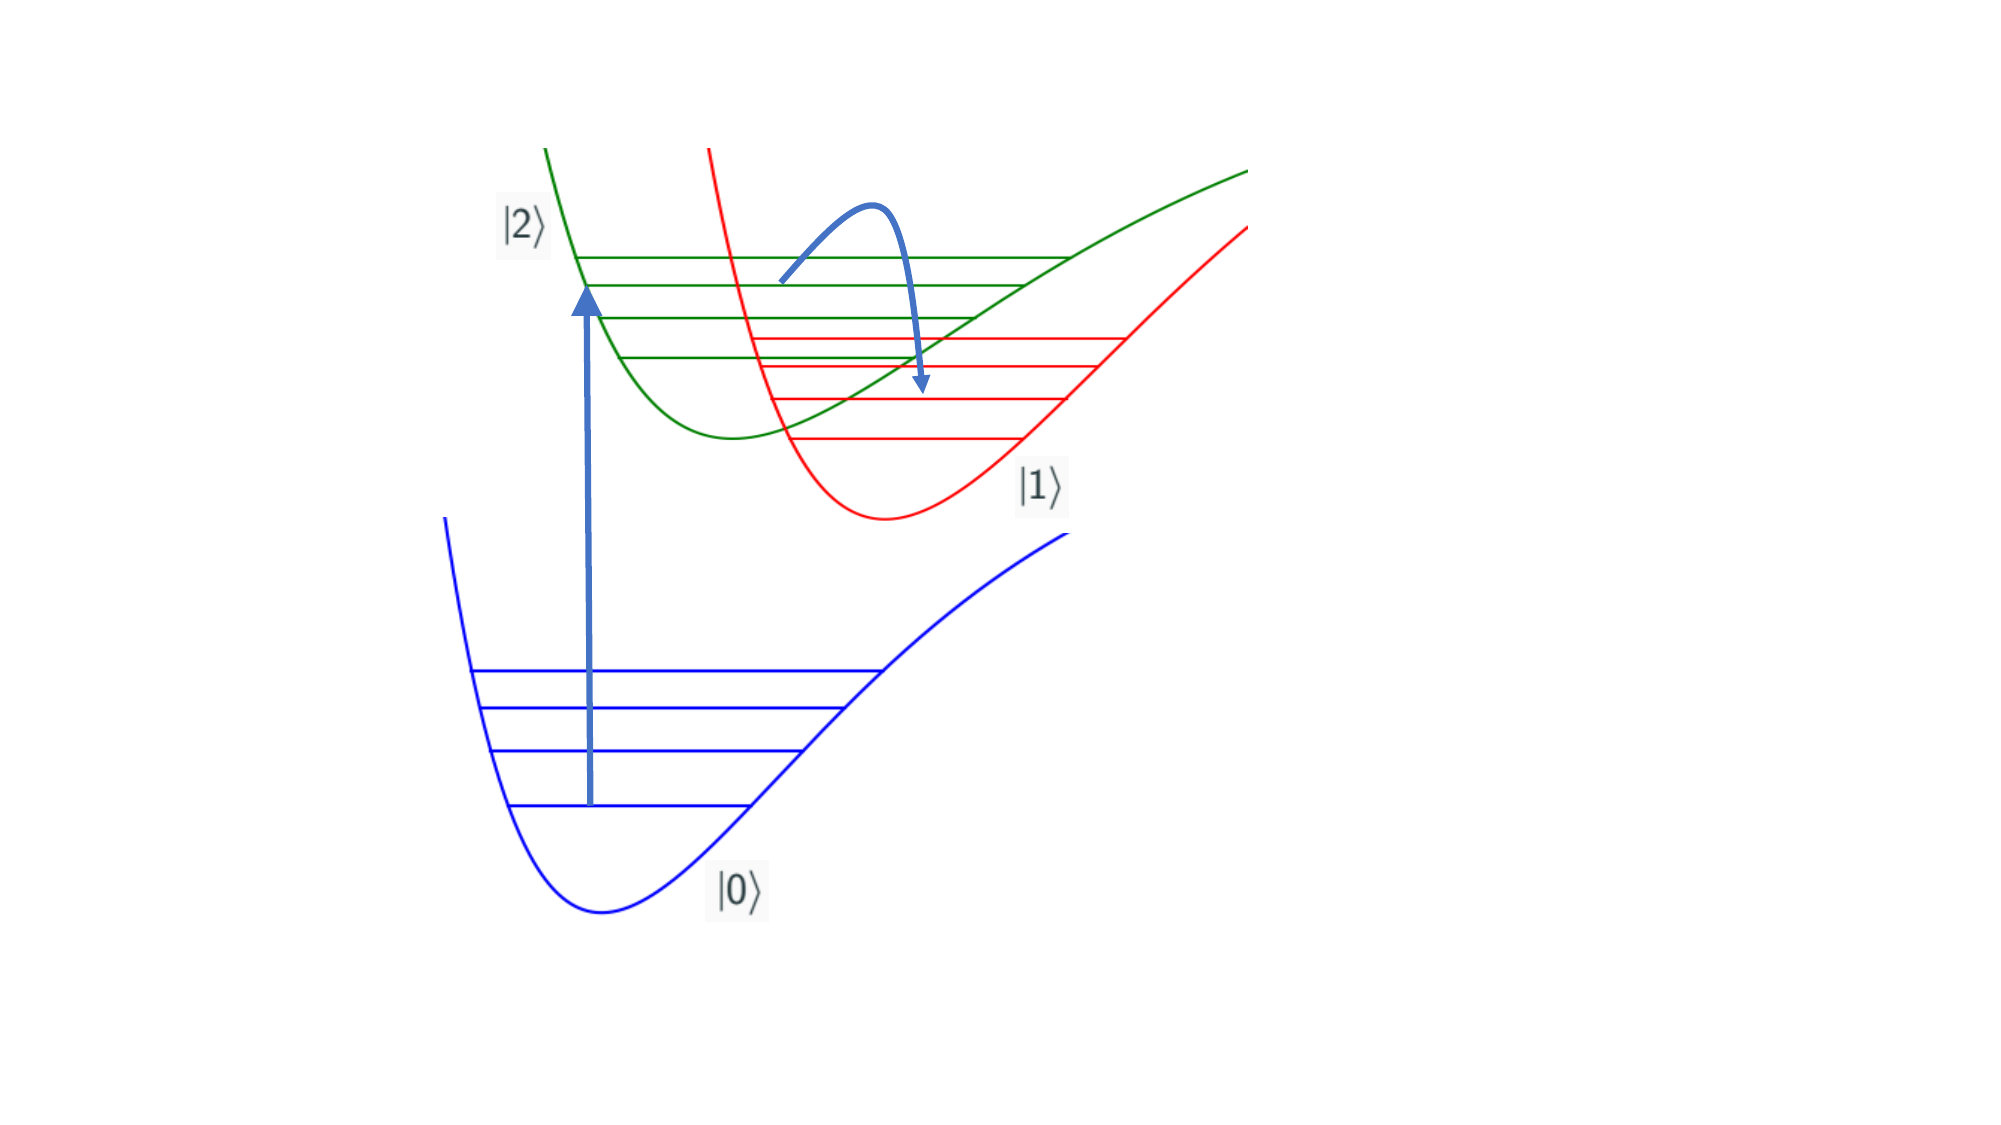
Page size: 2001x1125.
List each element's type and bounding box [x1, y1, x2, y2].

picture [412, 148, 1248, 932]
chart [946, 535, 1065, 595]
